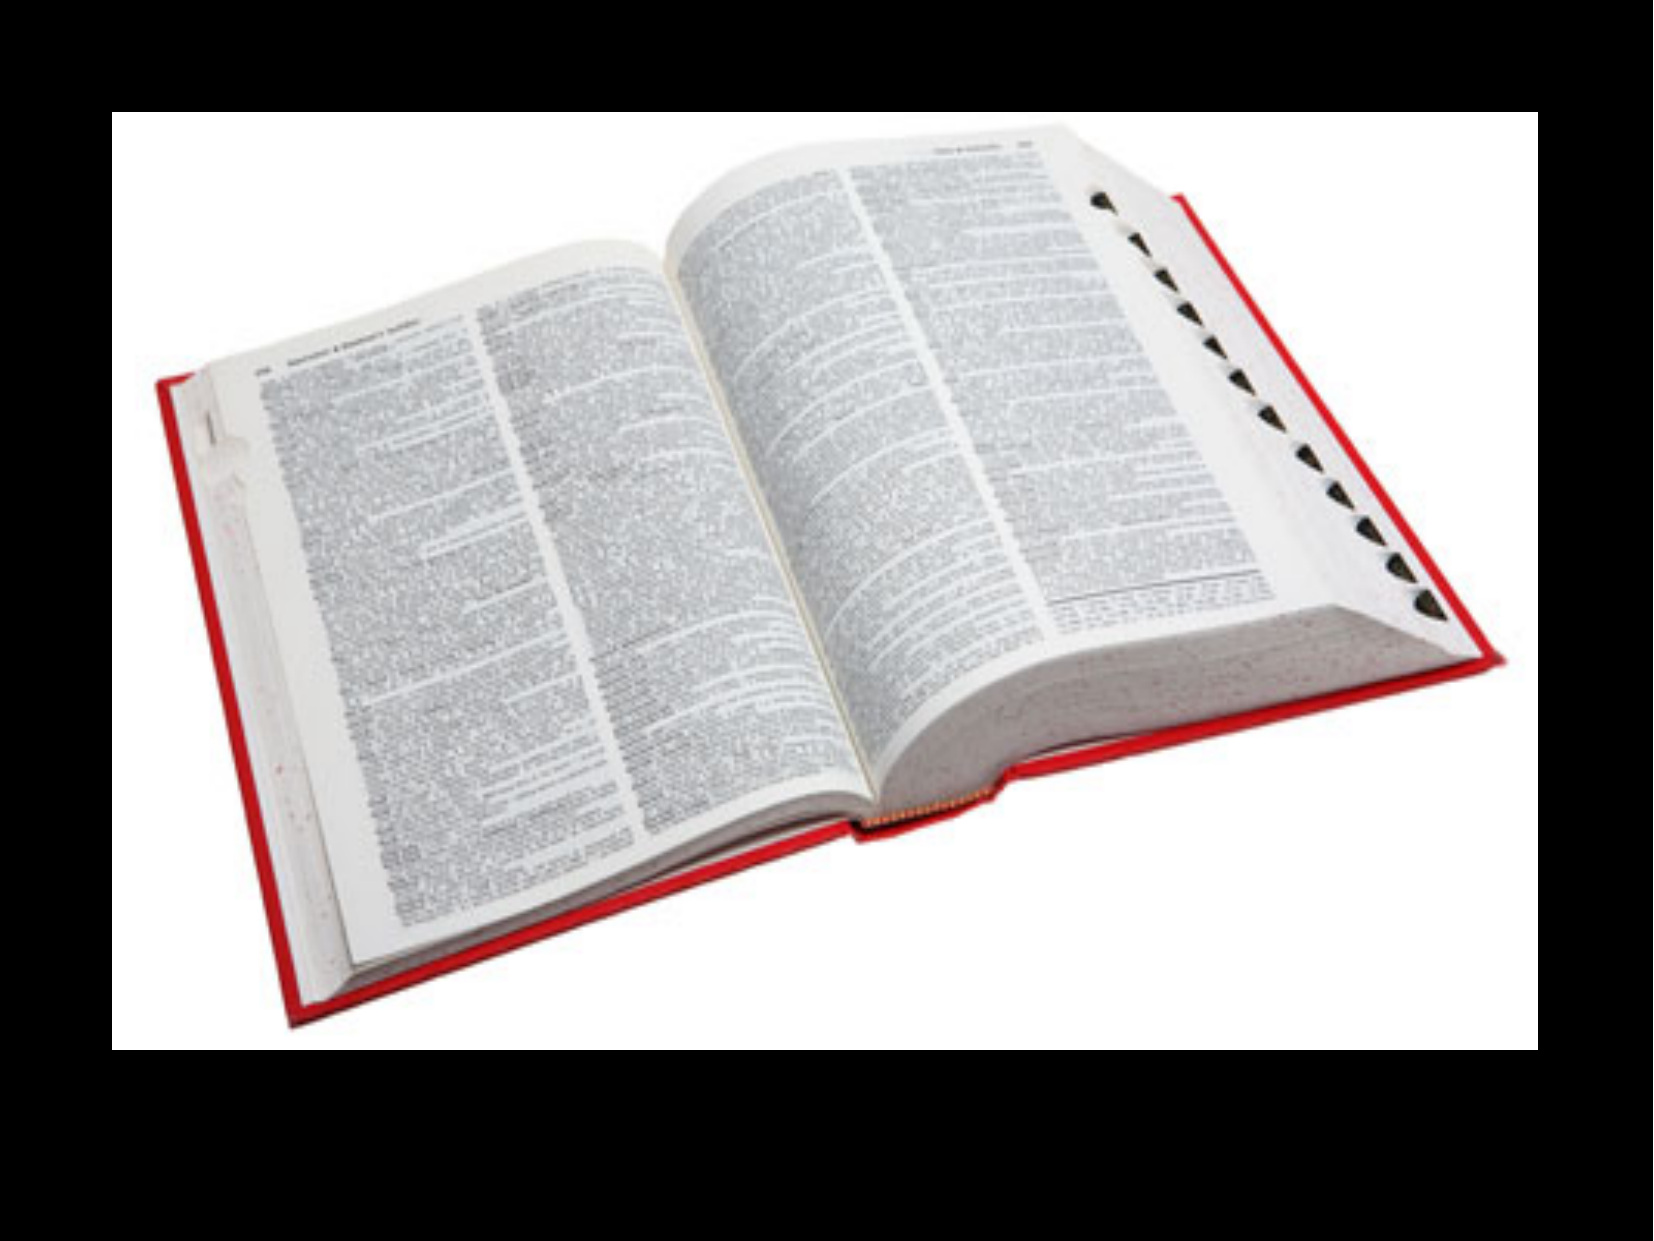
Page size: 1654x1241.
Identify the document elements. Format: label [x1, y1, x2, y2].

picture [112, 112, 1538, 1051]
